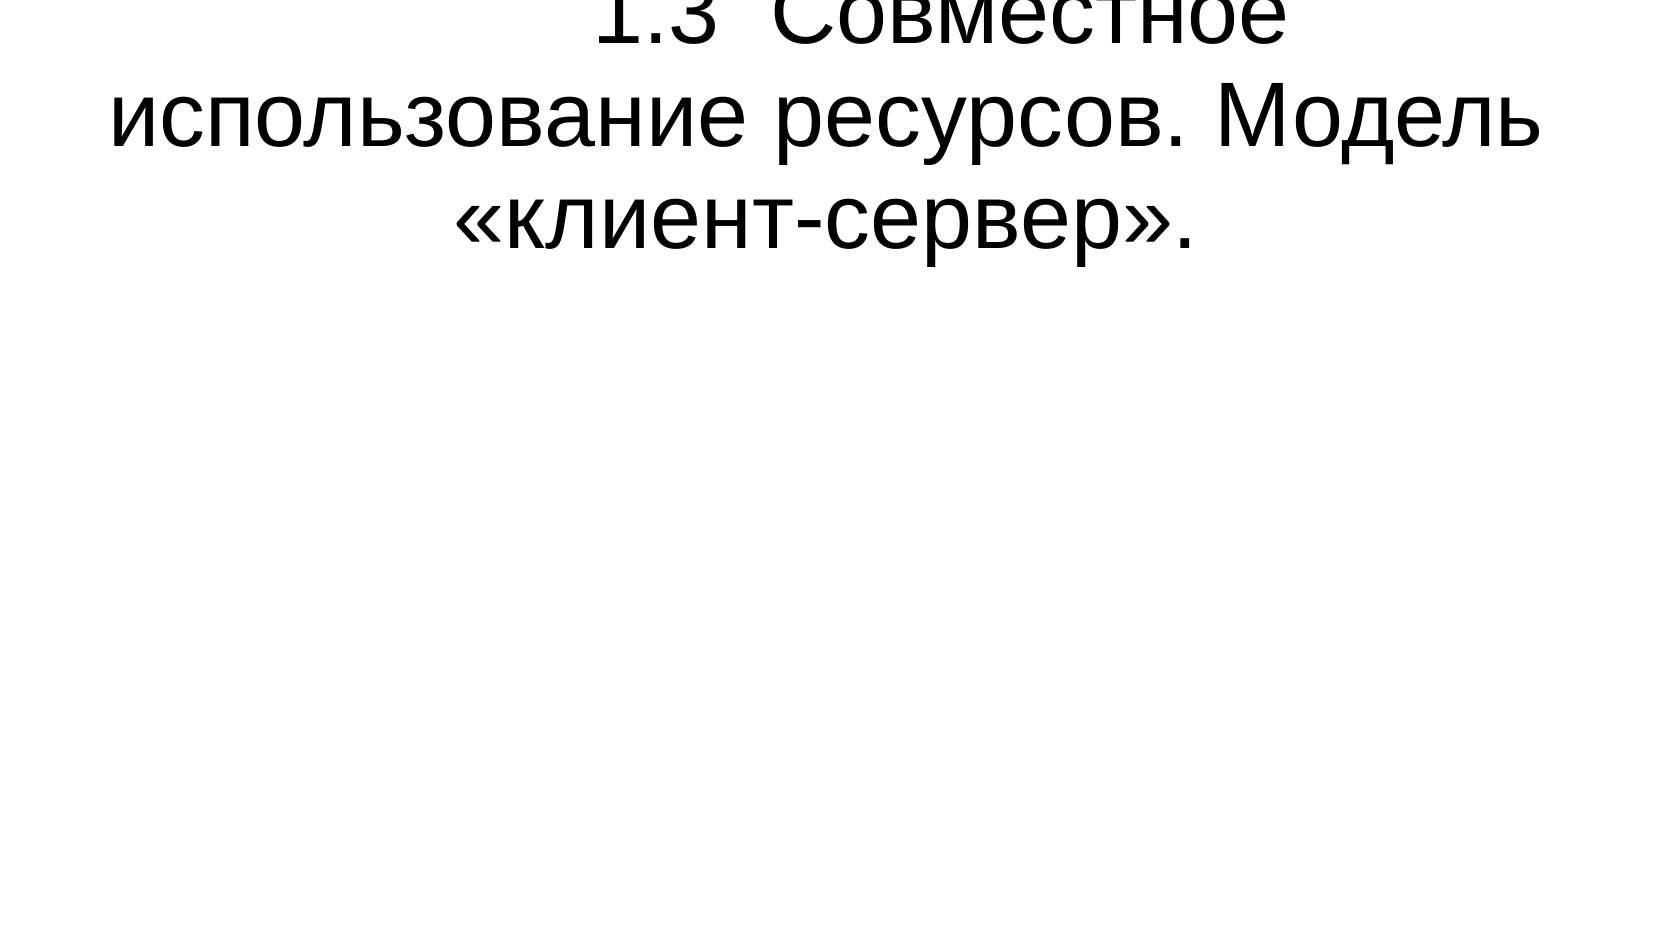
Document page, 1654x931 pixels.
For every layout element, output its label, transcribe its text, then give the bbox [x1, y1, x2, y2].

title 1.3 Совместное использование ресурсов. Модель «клиент-сервер». [82, 0, 1571, 269]
